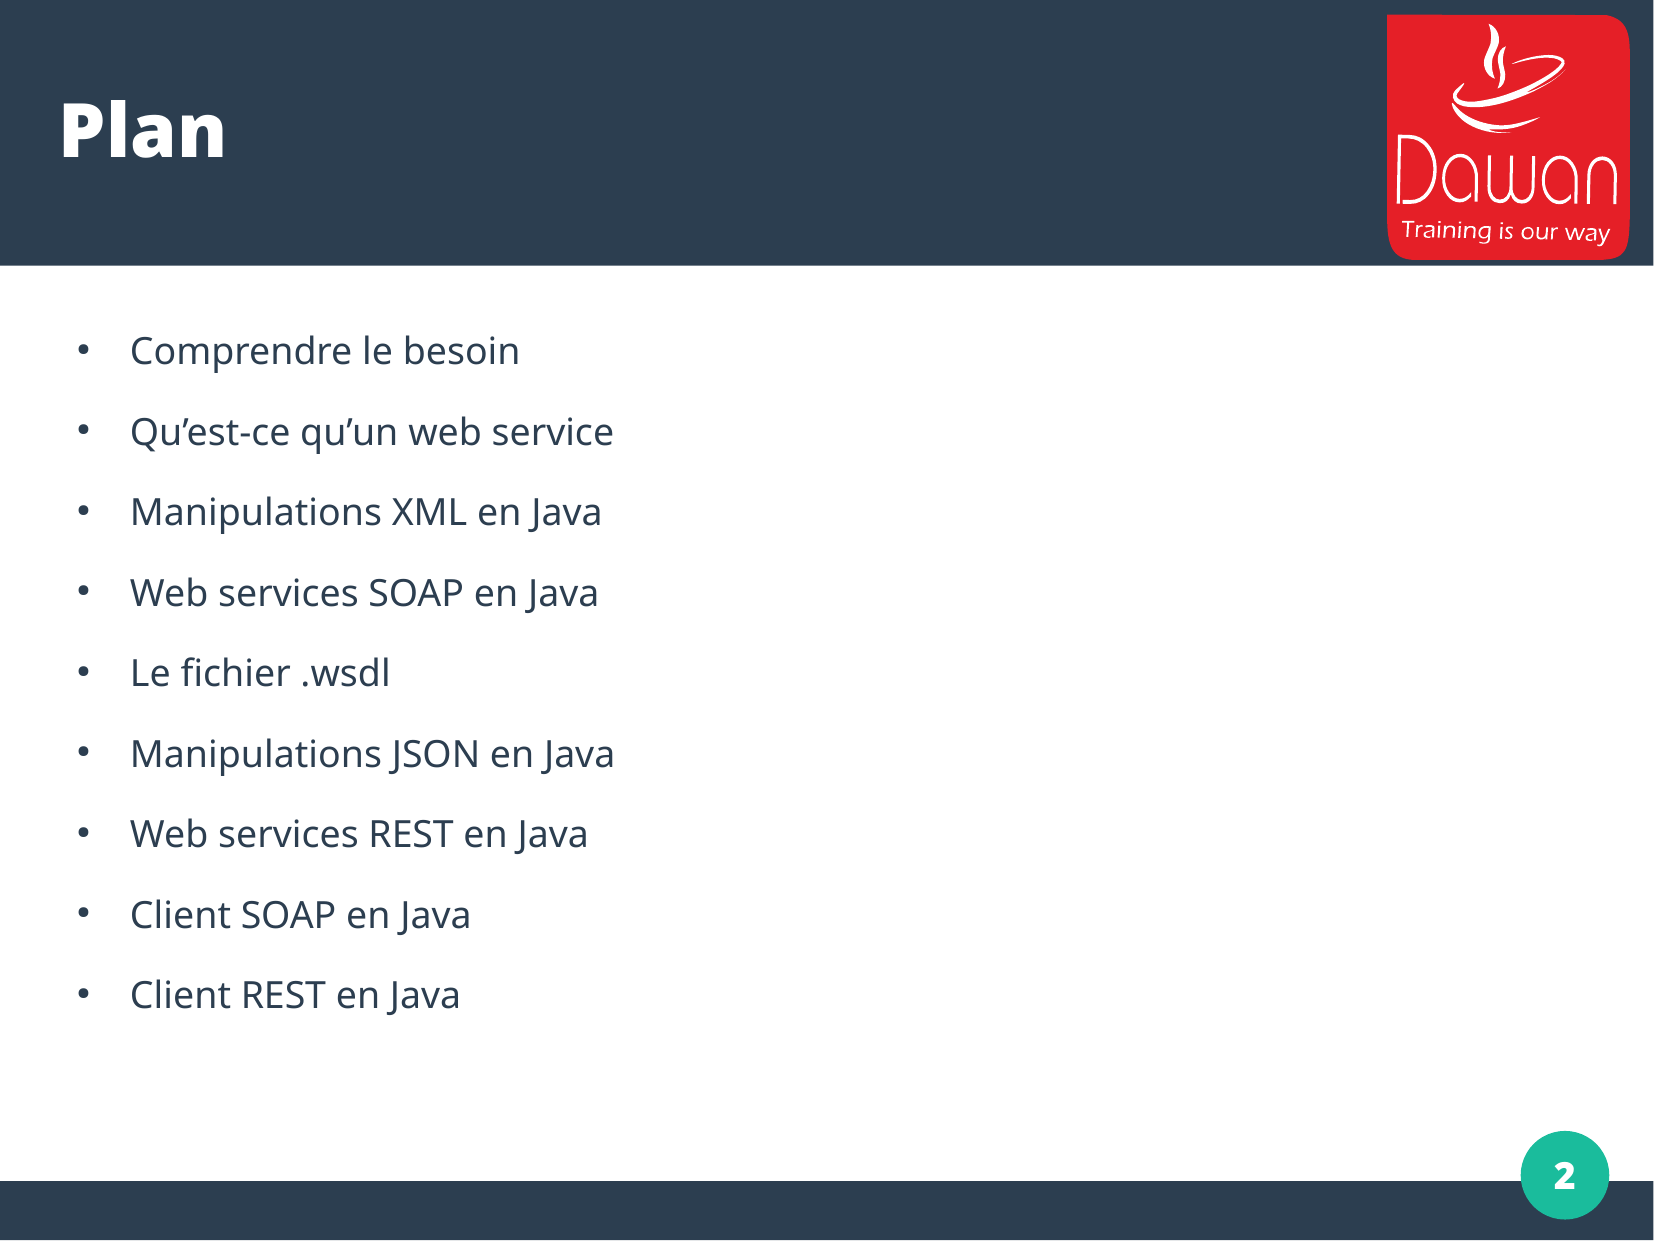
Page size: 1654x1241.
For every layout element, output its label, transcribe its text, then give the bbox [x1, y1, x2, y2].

list Comprendre le besoin Qu’est-ce qu’un web service Manipulations XML en Java Web services SOAP en Java Le fichier .wsdl Manipulations JSON en Java Web services REST en Java Client SOAP en Java Client REST en Java [59, 324, 1595, 1152]
picture [1387, 14, 1630, 260]
title Plan [59, 49, 1387, 207]
